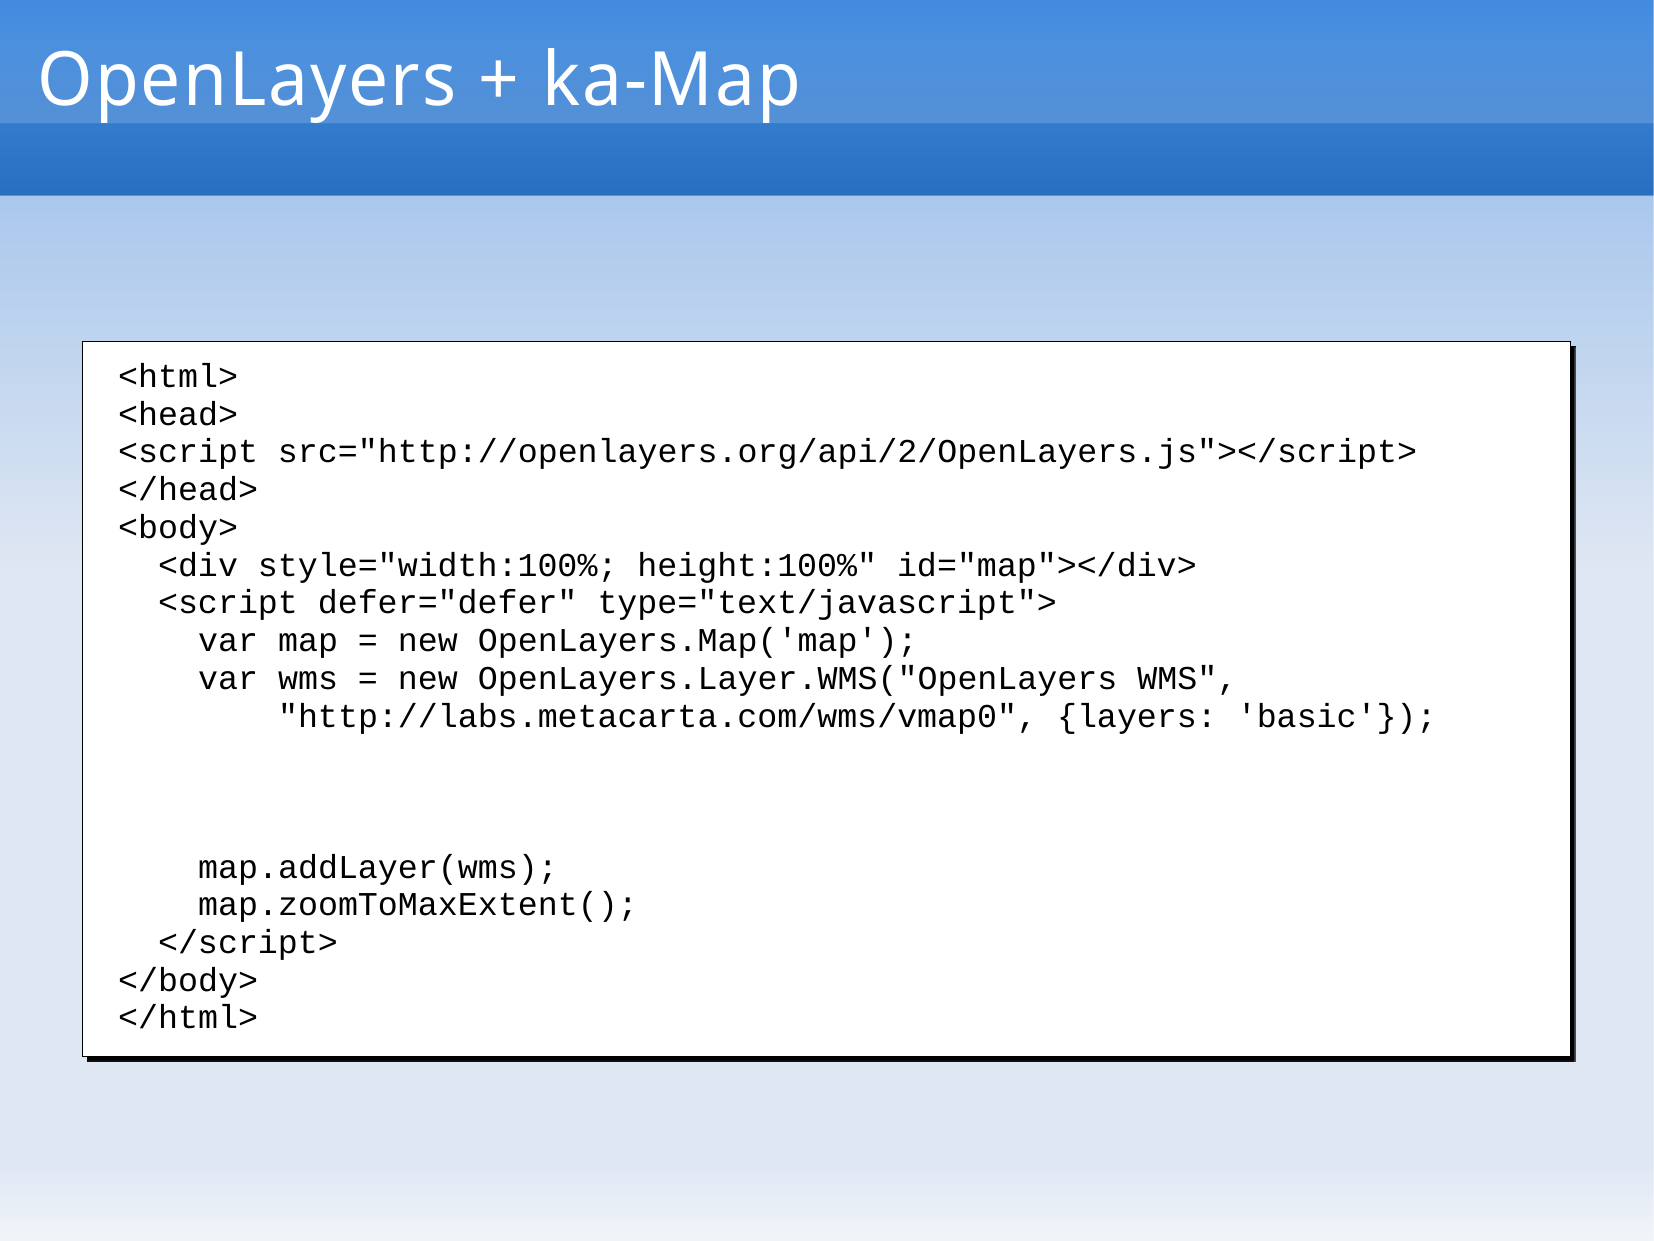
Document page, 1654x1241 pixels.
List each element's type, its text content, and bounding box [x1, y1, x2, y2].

subtitle <html> <head> <script src="http://openlayers.org/api/2/OpenLayers.js"></script> </head> <body> <div style="width:100%; height:100%" id="map"></div> <script defer="defer" type="text/javascript"> var map = new OpenLayers.Map('map'); var wms = new OpenLayers.Layer.WMS("OpenLayers WMS", "http://labs.metacarta.com/wms/vmap0", {layers: 'basic'}); map.addLayer(wms); map.zoomToMaxExtent(); </script> </body> </html> [82, 341, 1571, 1057]
title OpenLayers + ka-Map [37, 2, 1463, 151]
picture [0, 0, 1654, 1241]
